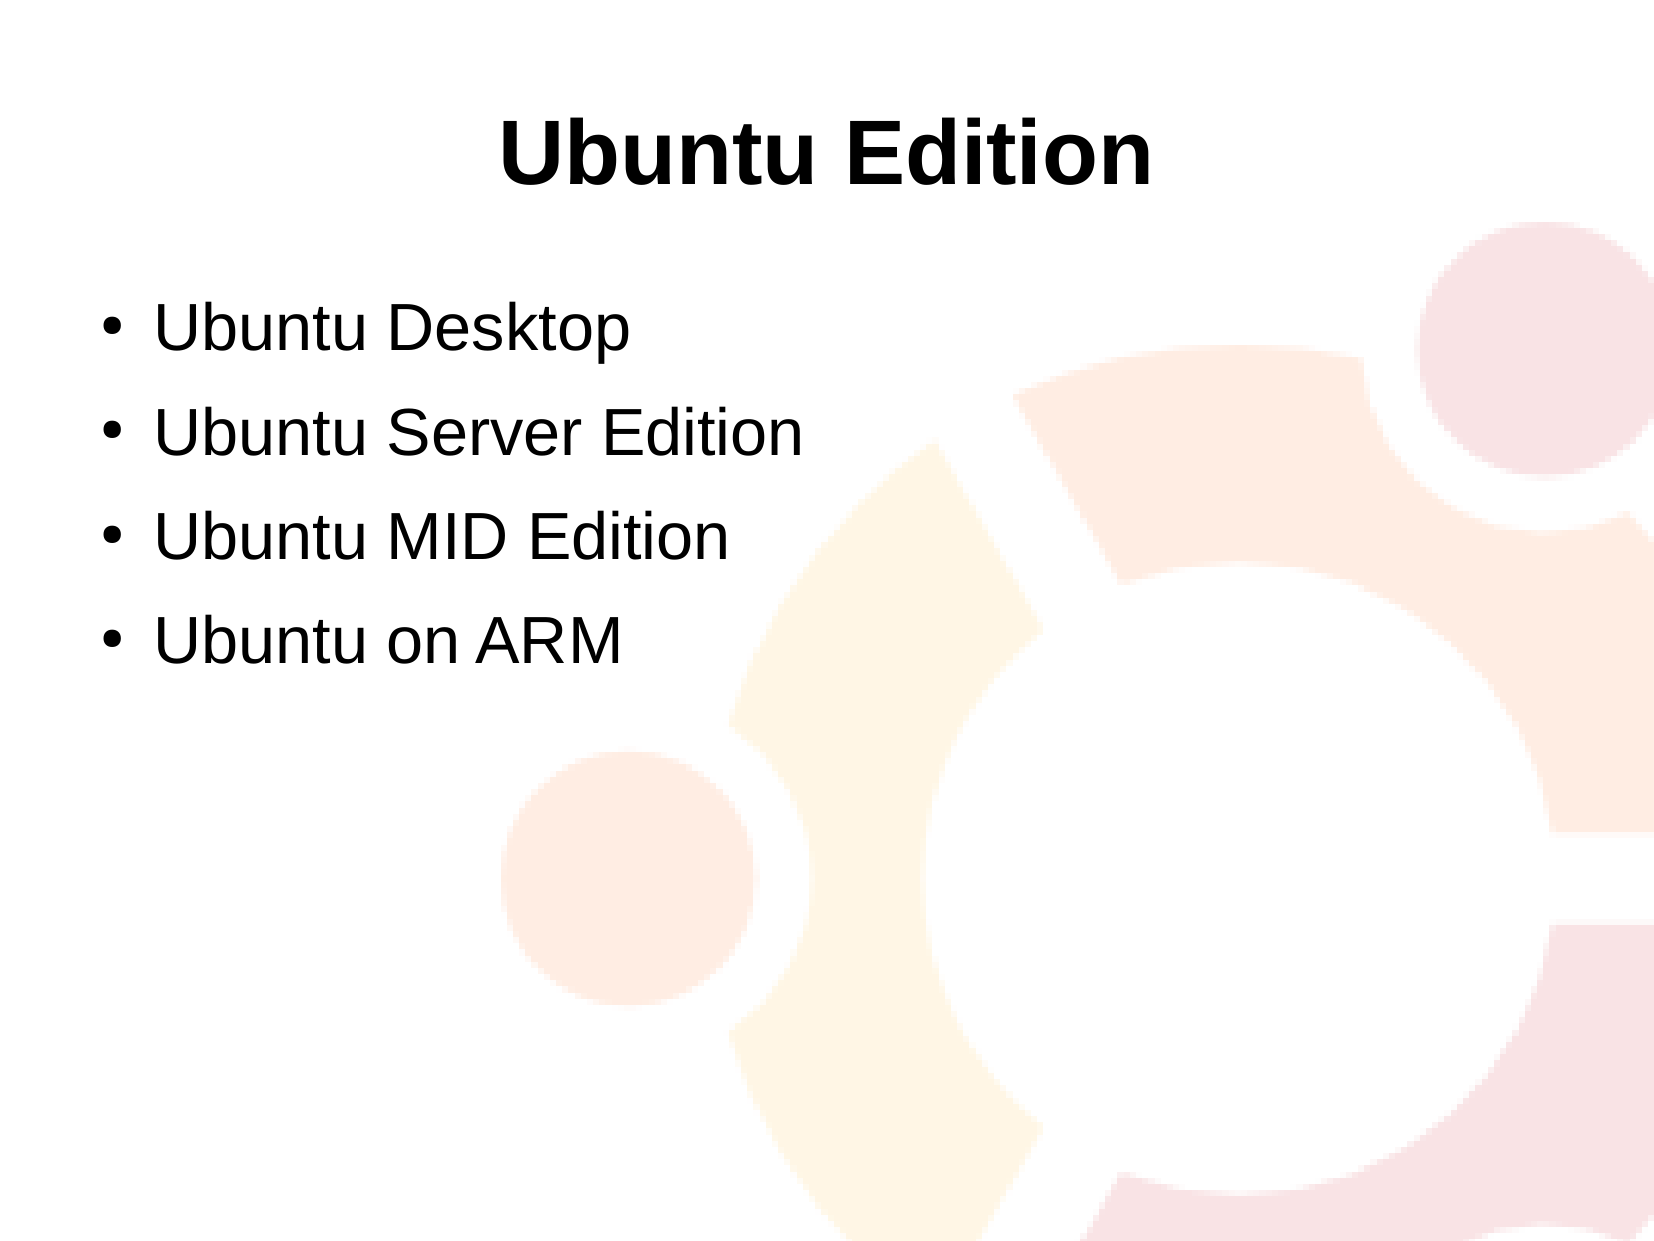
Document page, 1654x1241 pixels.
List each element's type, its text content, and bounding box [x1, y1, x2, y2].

list Ubuntu Desktop Ubuntu Server Edition Ubuntu MID Edition Ubuntu on ARM [82, 290, 1571, 1109]
title Ubuntu Edition [82, 56, 1571, 250]
